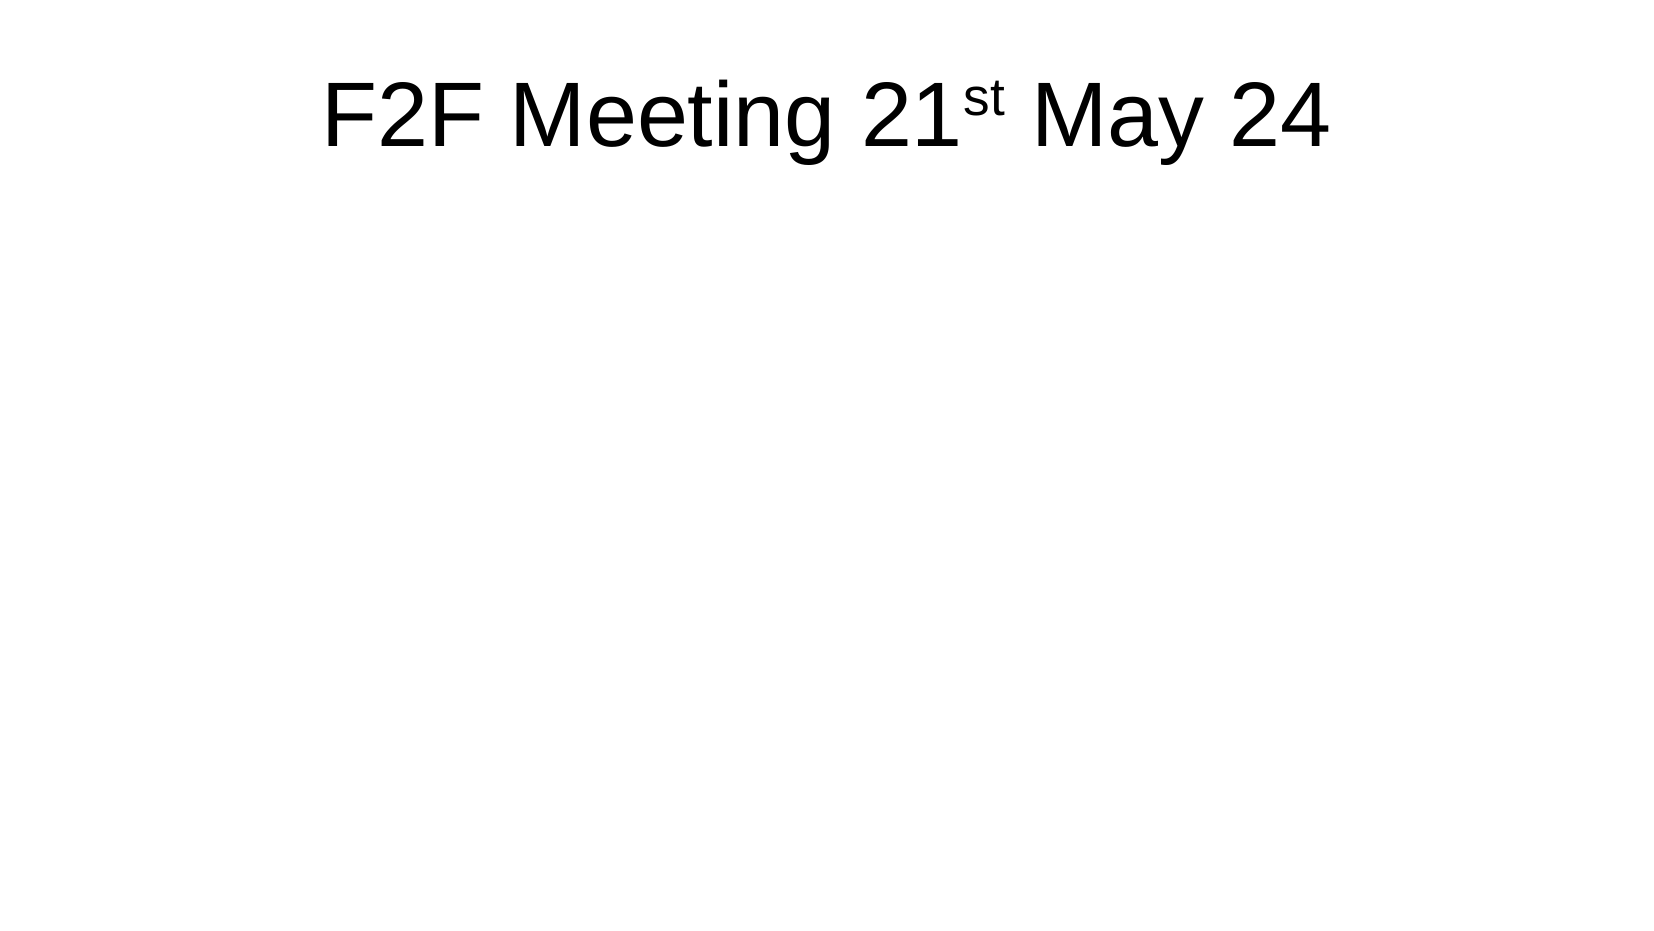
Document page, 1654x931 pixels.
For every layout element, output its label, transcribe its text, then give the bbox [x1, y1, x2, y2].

title F2F Meeting 21st May 24 [82, 37, 1571, 193]
